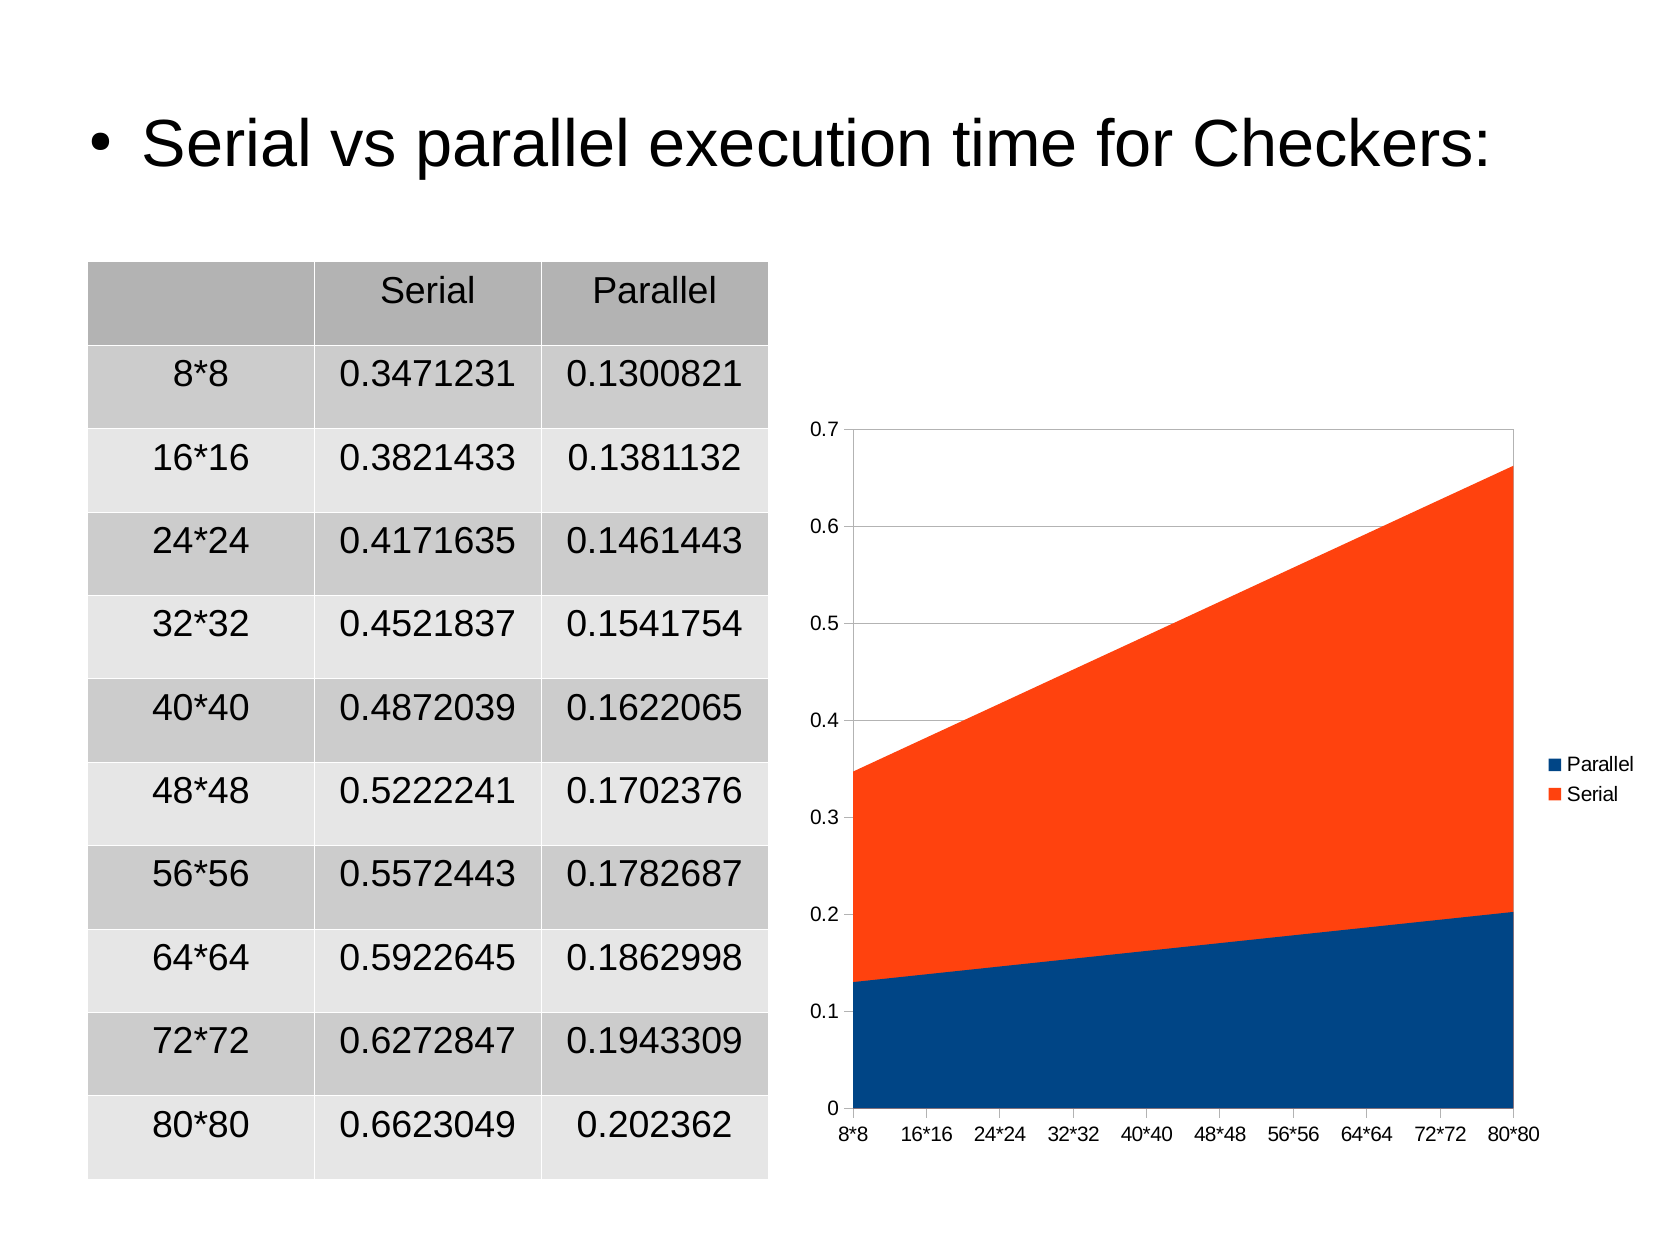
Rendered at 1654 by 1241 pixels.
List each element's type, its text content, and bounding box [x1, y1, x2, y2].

table_cell 80*80 [88, 1096, 314, 1179]
table_cell 0.3471231 [315, 346, 541, 428]
table_cell 0.4872039 [315, 679, 541, 762]
table_header [88, 262, 314, 345]
table_cell 0.1782687 [542, 846, 768, 929]
table_cell 0.4171635 [315, 513, 541, 595]
table_cell 0.1943309 [542, 1013, 768, 1095]
table_cell 72*72 [88, 1013, 314, 1095]
table_cell 0.1300821 [542, 346, 768, 428]
table_cell 0.1461443 [542, 513, 768, 595]
table_cell 24*24 [88, 513, 314, 595]
table_cell 8*8 [88, 346, 314, 428]
list Serial vs parallel execution time for Checkers: [70, 106, 1595, 1182]
table_cell 0.202362 [542, 1096, 768, 1179]
table_cell 32*32 [88, 596, 314, 678]
table_cell 0.3821433 [315, 429, 541, 512]
table_cell 0.6623049 [315, 1096, 541, 1179]
table_cell 0.5572443 [315, 846, 541, 929]
table_cell 16*16 [88, 429, 314, 512]
table_cell 64*64 [88, 930, 314, 1012]
table_cell 0.6272847 [315, 1013, 541, 1095]
table_cell 0.1381132 [542, 429, 768, 512]
table_header Serial [315, 262, 541, 345]
table_header Parallel [542, 262, 768, 345]
table_cell 0.1862998 [542, 930, 768, 1012]
table_cell 0.1541754 [542, 596, 768, 678]
table_cell 48*48 [88, 763, 314, 845]
table_cell 40*40 [88, 679, 314, 762]
table_cell 56*56 [88, 846, 314, 929]
table_cell 0.5922645 [315, 930, 541, 1012]
table_cell 0.1622065 [542, 679, 768, 762]
table_cell 0.4521837 [315, 596, 541, 678]
table_cell 0.1702376 [542, 763, 768, 845]
chart [767, 366, 1654, 1193]
table_cell 0.5222241 [315, 763, 541, 845]
